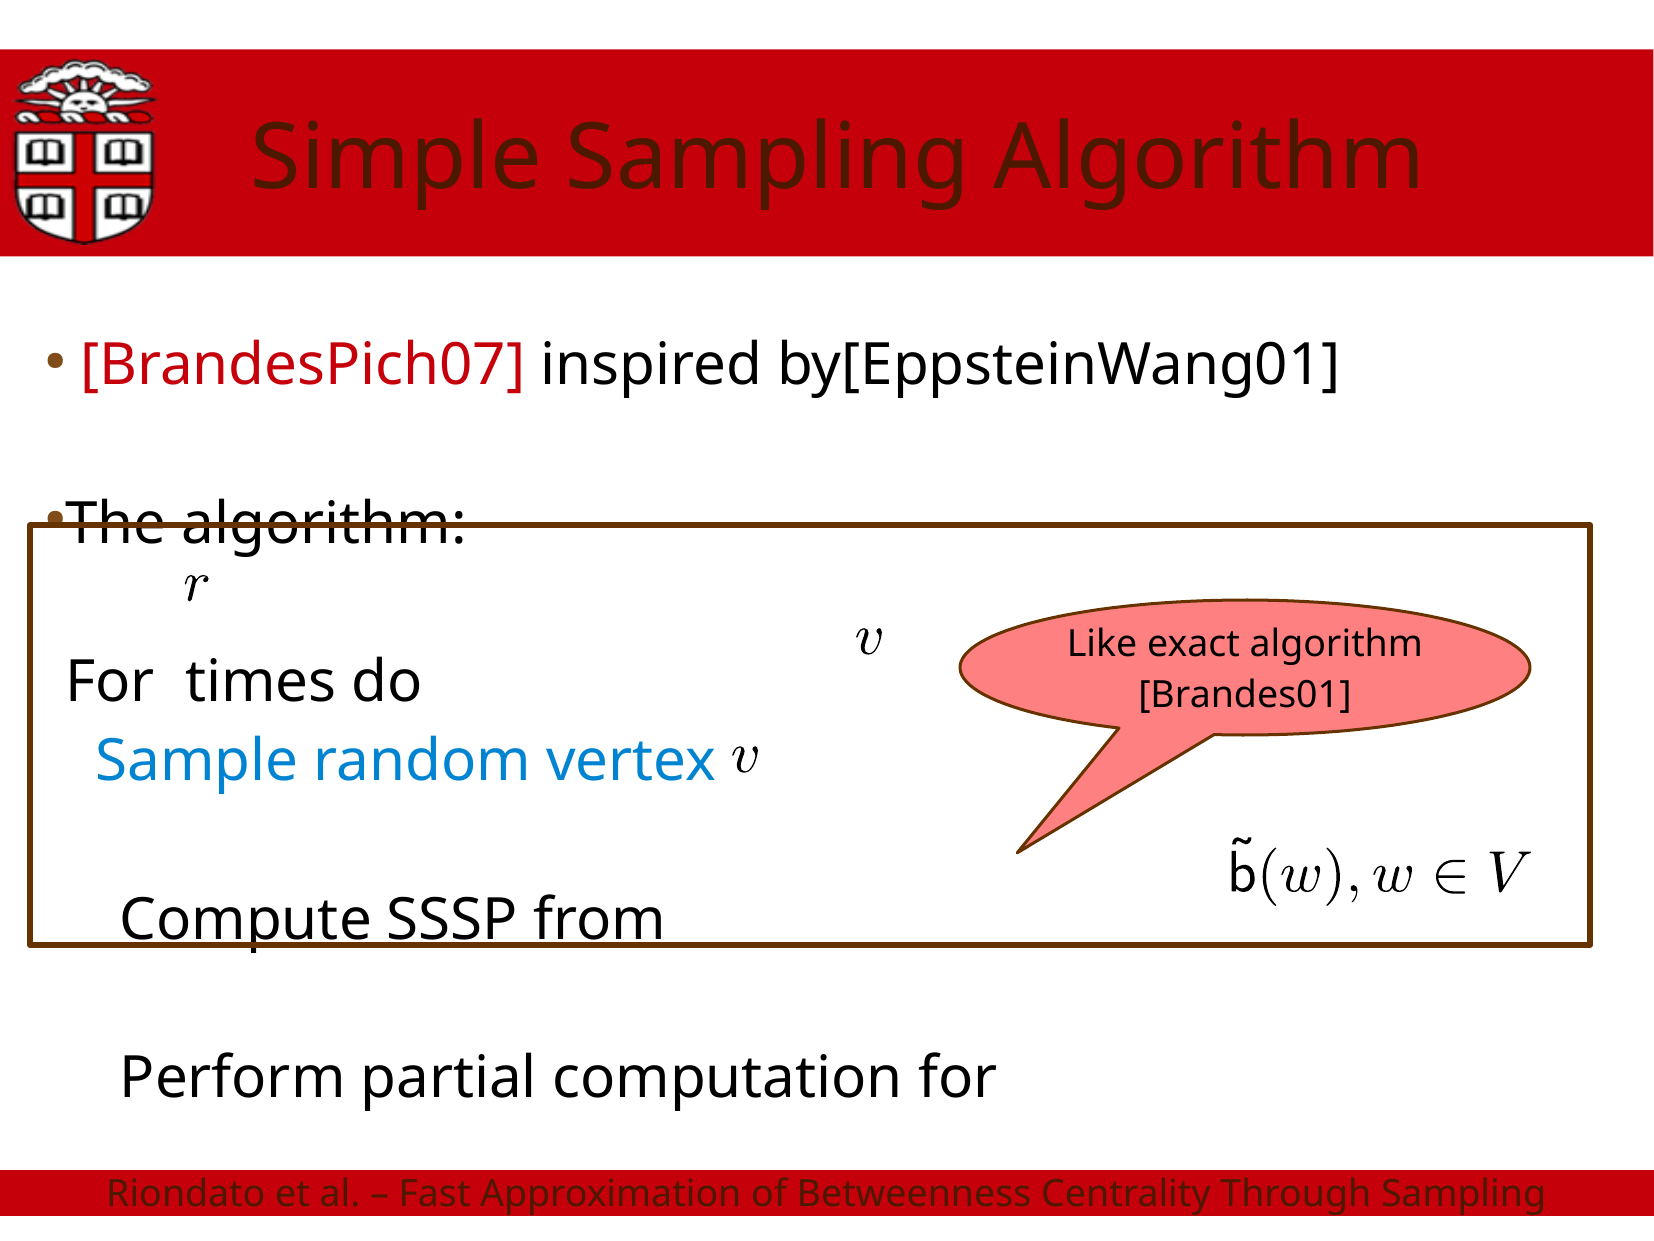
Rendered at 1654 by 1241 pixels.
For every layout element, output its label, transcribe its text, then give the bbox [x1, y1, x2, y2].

text_box [730, 746, 761, 773]
text_box [1226, 837, 1534, 906]
text_box [854, 628, 885, 655]
text_box [183, 574, 212, 602]
picture [11, 59, 158, 245]
title Simple Sampling Algorithm [0, 49, 1654, 257]
text_box [BrandesPich07] inspired by[EppsteinWang01] The algorithm: For times do Sample random vertex Compute SSSP from Perform partial computation for [33, 528, 1587, 942]
text_box [BrandesPich07] inspired by[EppsteinWang01] The algorithm: For times do Sample random vertex Compute SSSP from Perform partial computation for [30, 315, 1621, 1029]
text_box Like exact algorithm [Brandes01] [960, 600, 1530, 853]
text_box Riondato et al. – Fast Approximation of Betweenness Centrality Through Sampling [0, 1170, 1654, 1216]
